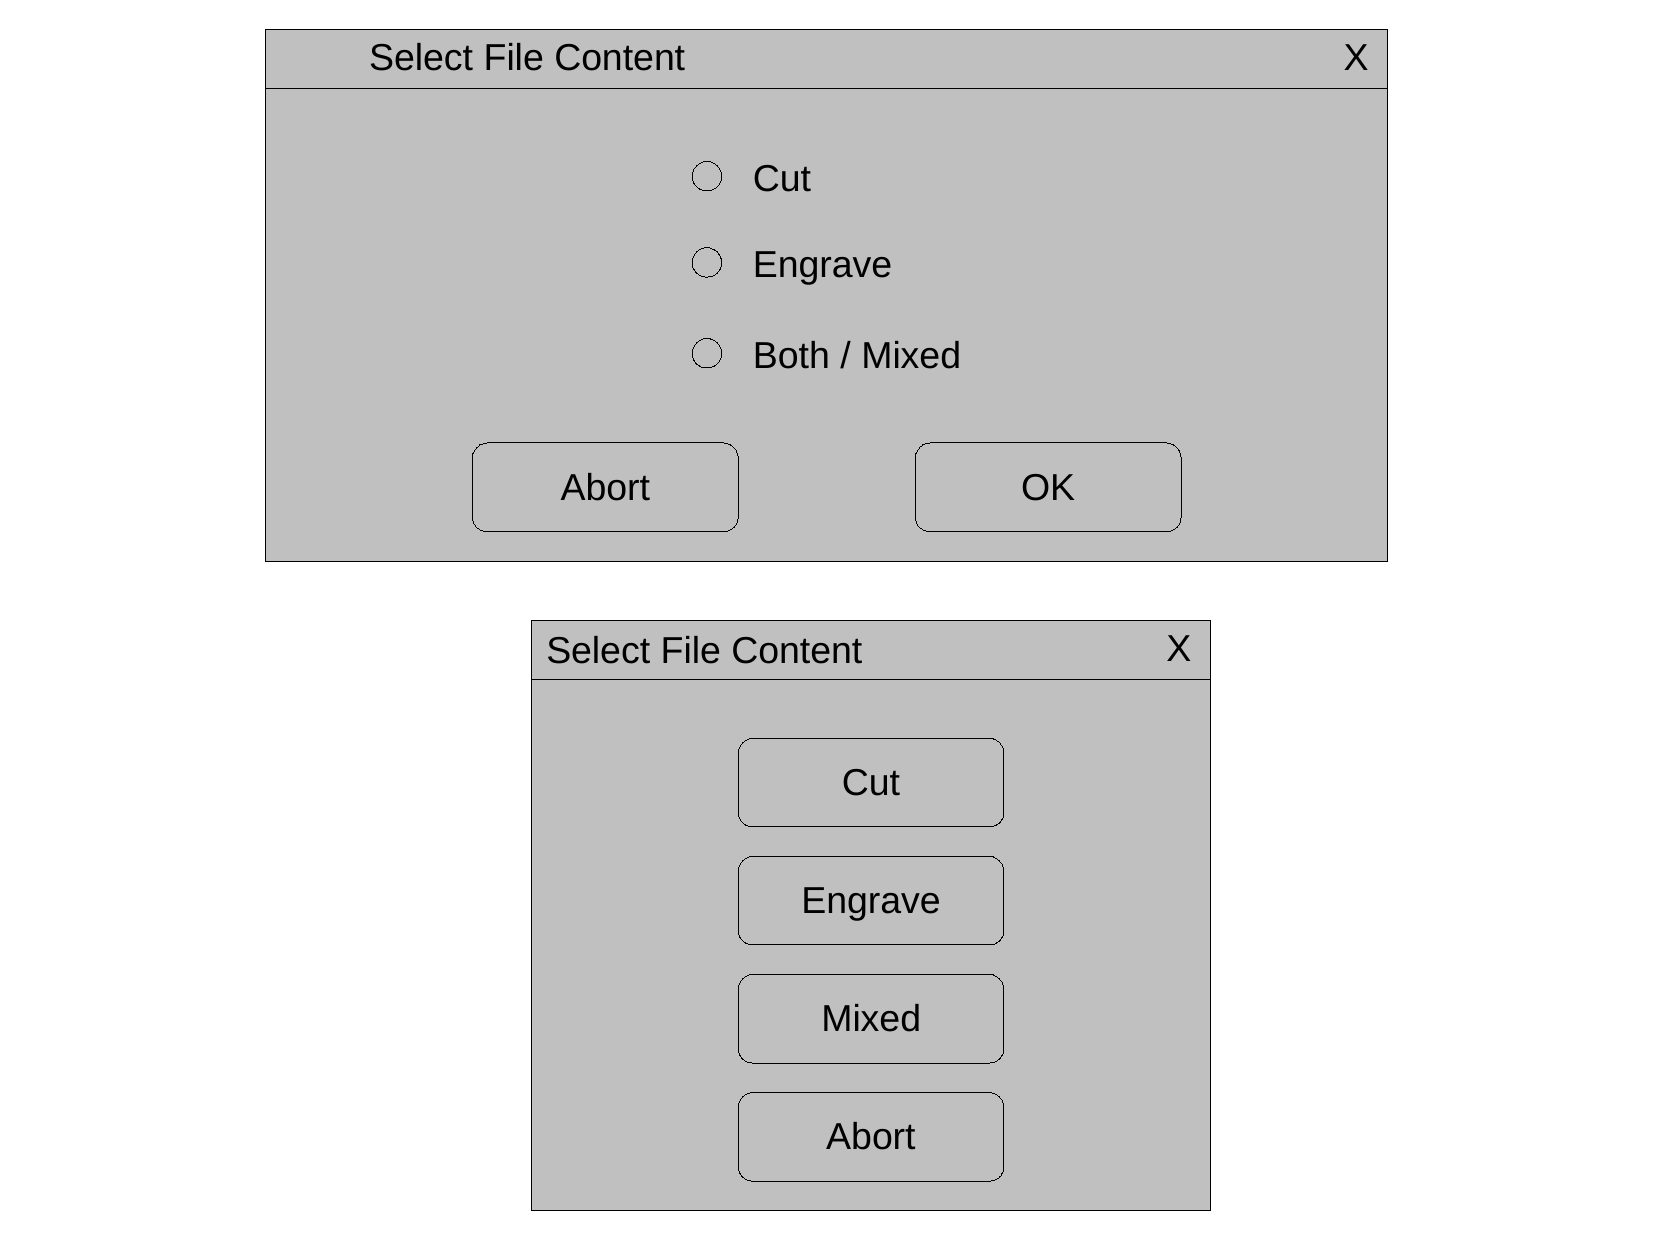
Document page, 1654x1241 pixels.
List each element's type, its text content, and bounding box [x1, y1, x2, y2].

text_box Abort [472, 442, 739, 532]
text_box Engrave [738, 236, 1034, 294]
text_box Cut [738, 738, 1004, 827]
text_box [531, 620, 1151, 679]
text_box Mixed [738, 974, 1004, 1064]
text_box [265, 29, 1328, 88]
text_box X [1151, 620, 1241, 680]
text_box Engrave [738, 856, 1004, 945]
text_box X [1328, 29, 1418, 89]
text_box Select File Content [354, 29, 916, 87]
text_box [265, 89, 1388, 562]
text_box Both / Mixed [738, 327, 1034, 384]
text_box OK [915, 442, 1182, 532]
text_box [531, 680, 1211, 1211]
text_box Select File Content [531, 622, 1093, 680]
text_box Cut [738, 149, 1034, 207]
text_box Abort [738, 1092, 1004, 1182]
